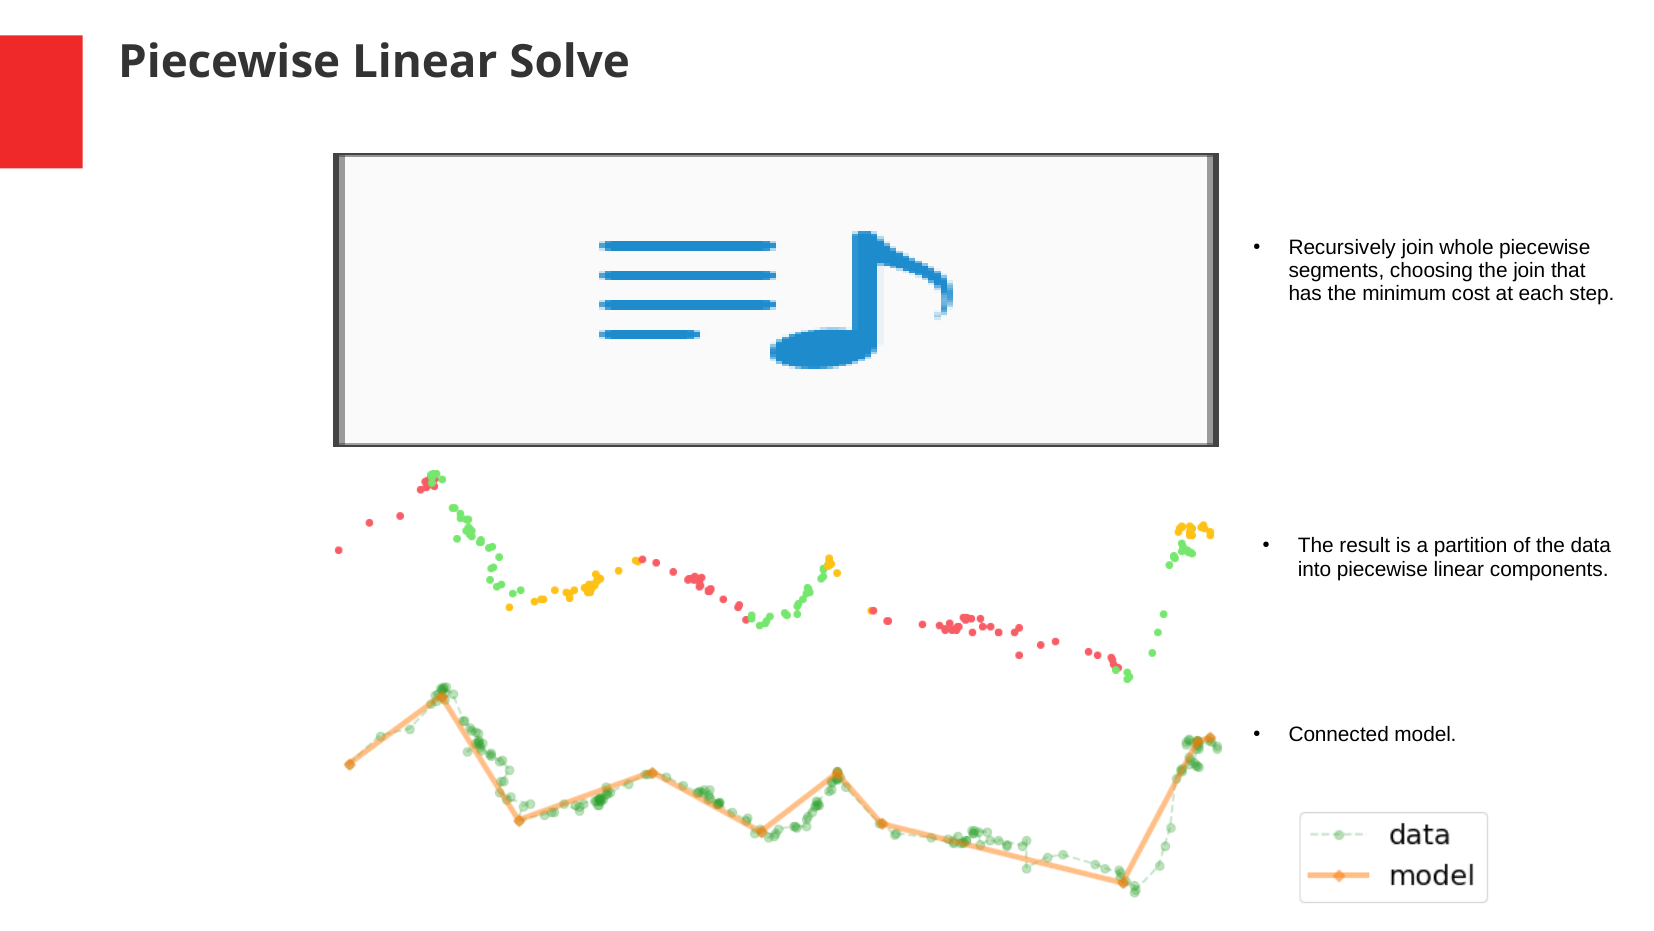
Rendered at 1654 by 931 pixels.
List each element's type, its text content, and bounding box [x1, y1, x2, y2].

text_box Recursively join whole piecewise segments, choosing the join that has the minimum cost at each step. [1238, 228, 1632, 354]
title Piecewise Linear Solve [118, 0, 1571, 138]
text_box [332, 152, 1221, 449]
text_box Connected model. [1238, 715, 1632, 841]
picture [287, 455, 1497, 912]
text_box The result is a partition of the data into piecewise linear components. [1247, 526, 1641, 652]
